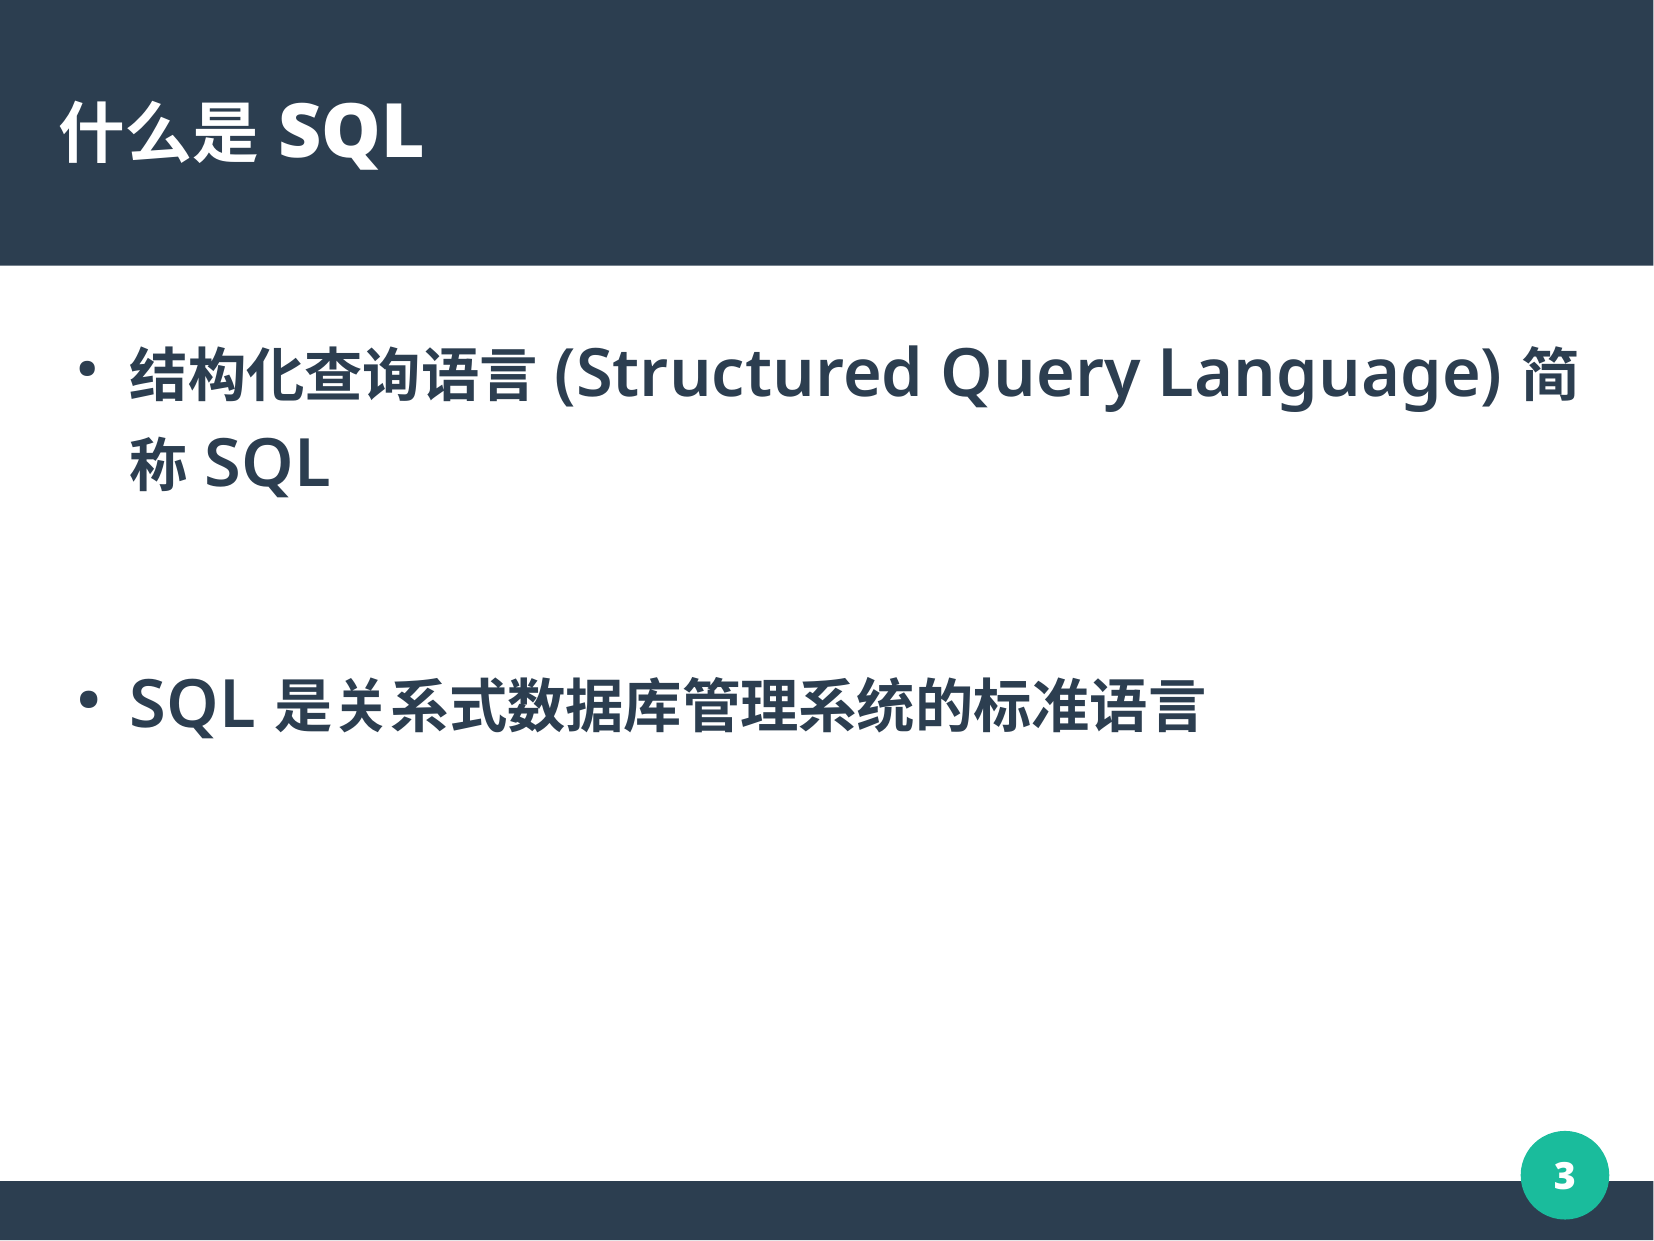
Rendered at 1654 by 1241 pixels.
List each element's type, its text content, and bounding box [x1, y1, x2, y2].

title 什么是SQL [59, 49, 1595, 207]
list 结构化查询语言(Structured Query Language)简称SQL SQL是关系式数据库管理系统的标准语言 [59, 324, 1595, 1152]
